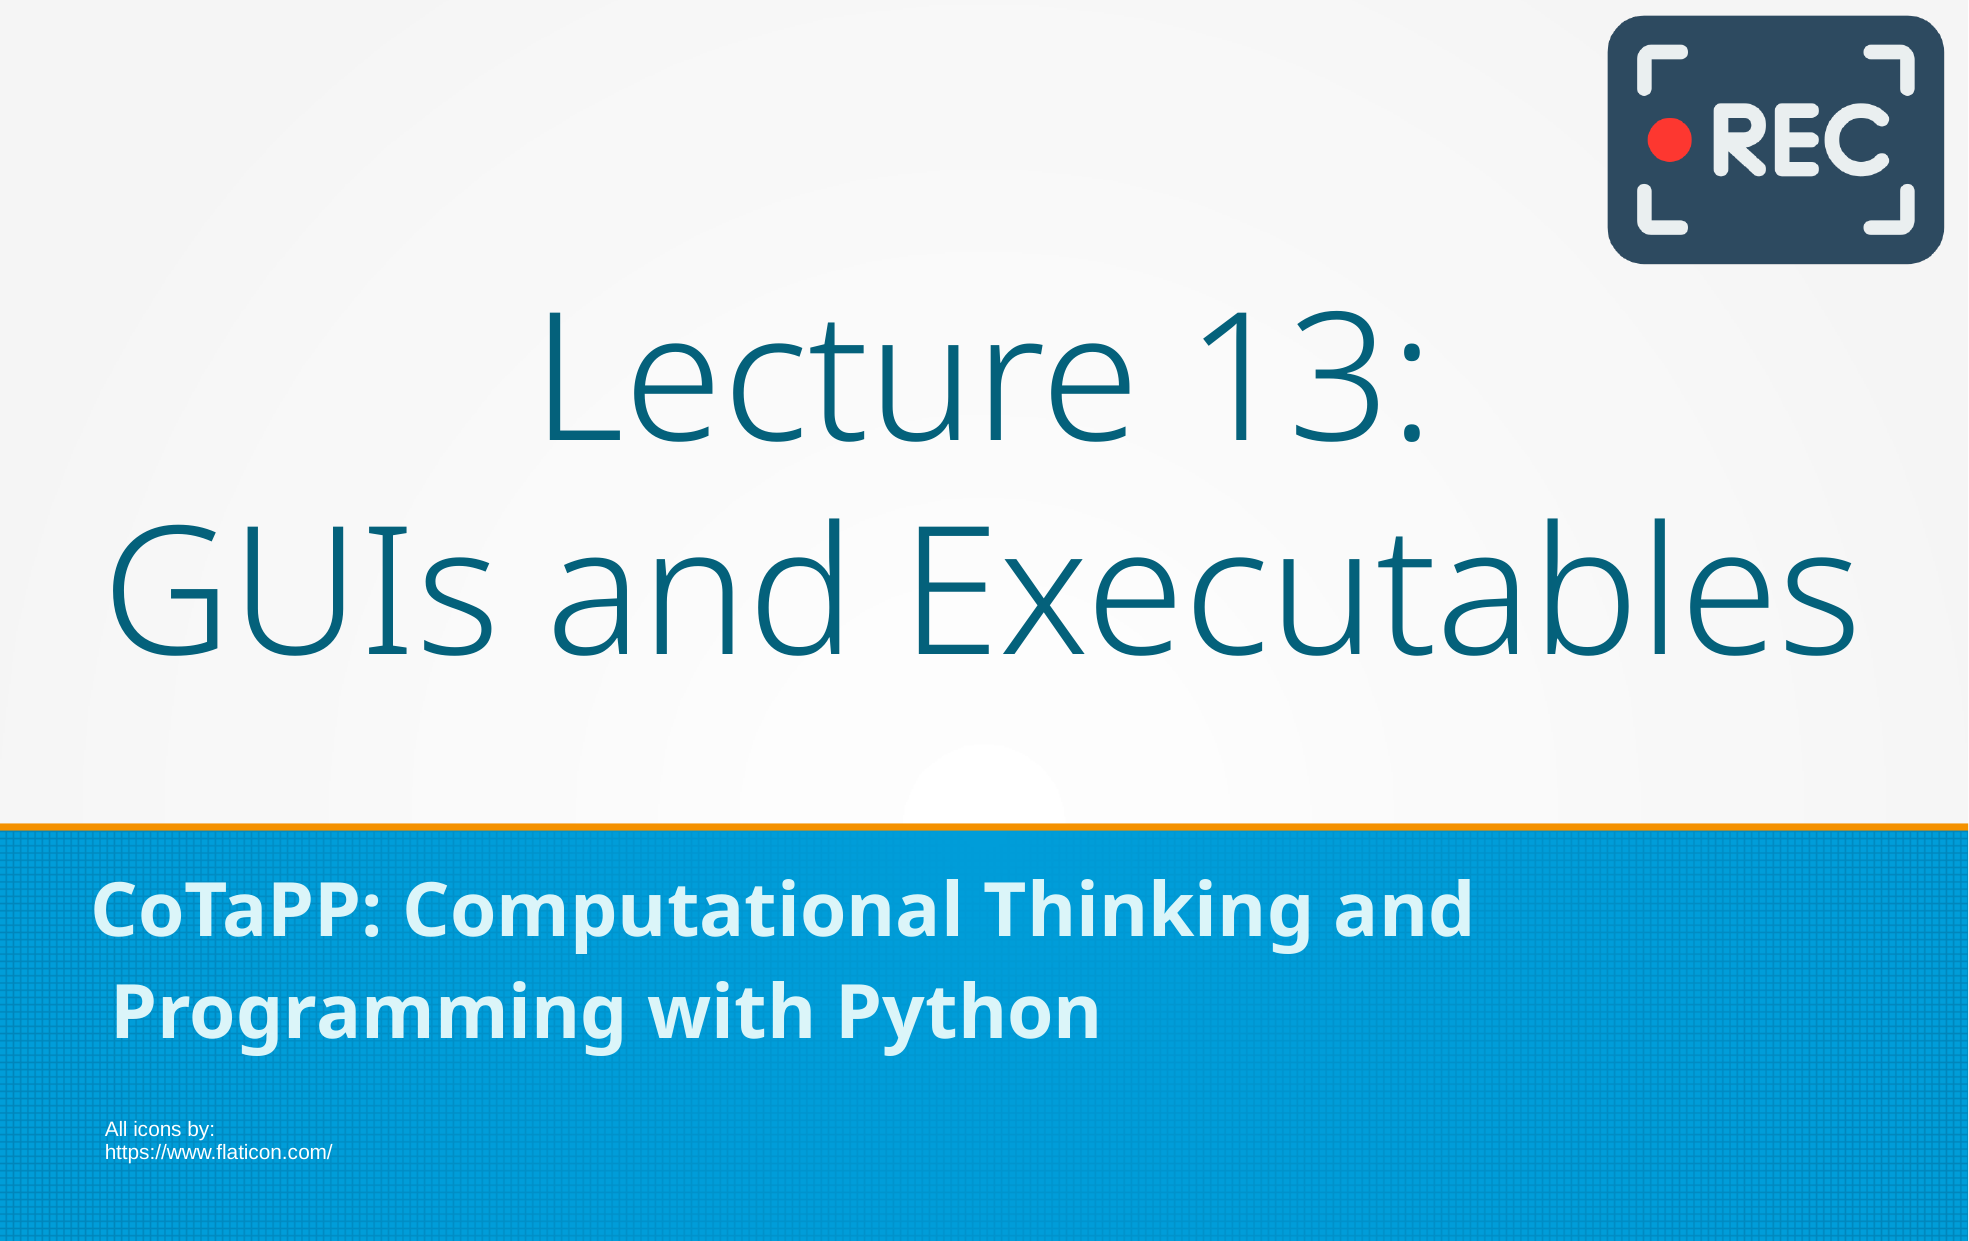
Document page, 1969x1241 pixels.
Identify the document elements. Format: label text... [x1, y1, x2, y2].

subtitle CoTaPP: Computational Thinking and Programming with Python [90, 855, 1654, 1063]
text_box All icons by: https://www.flaticon.com/ [90, 1110, 348, 1172]
picture [0, 0, 1969, 830]
title Lecture 13: GUIs and Executables [98, 49, 1870, 691]
